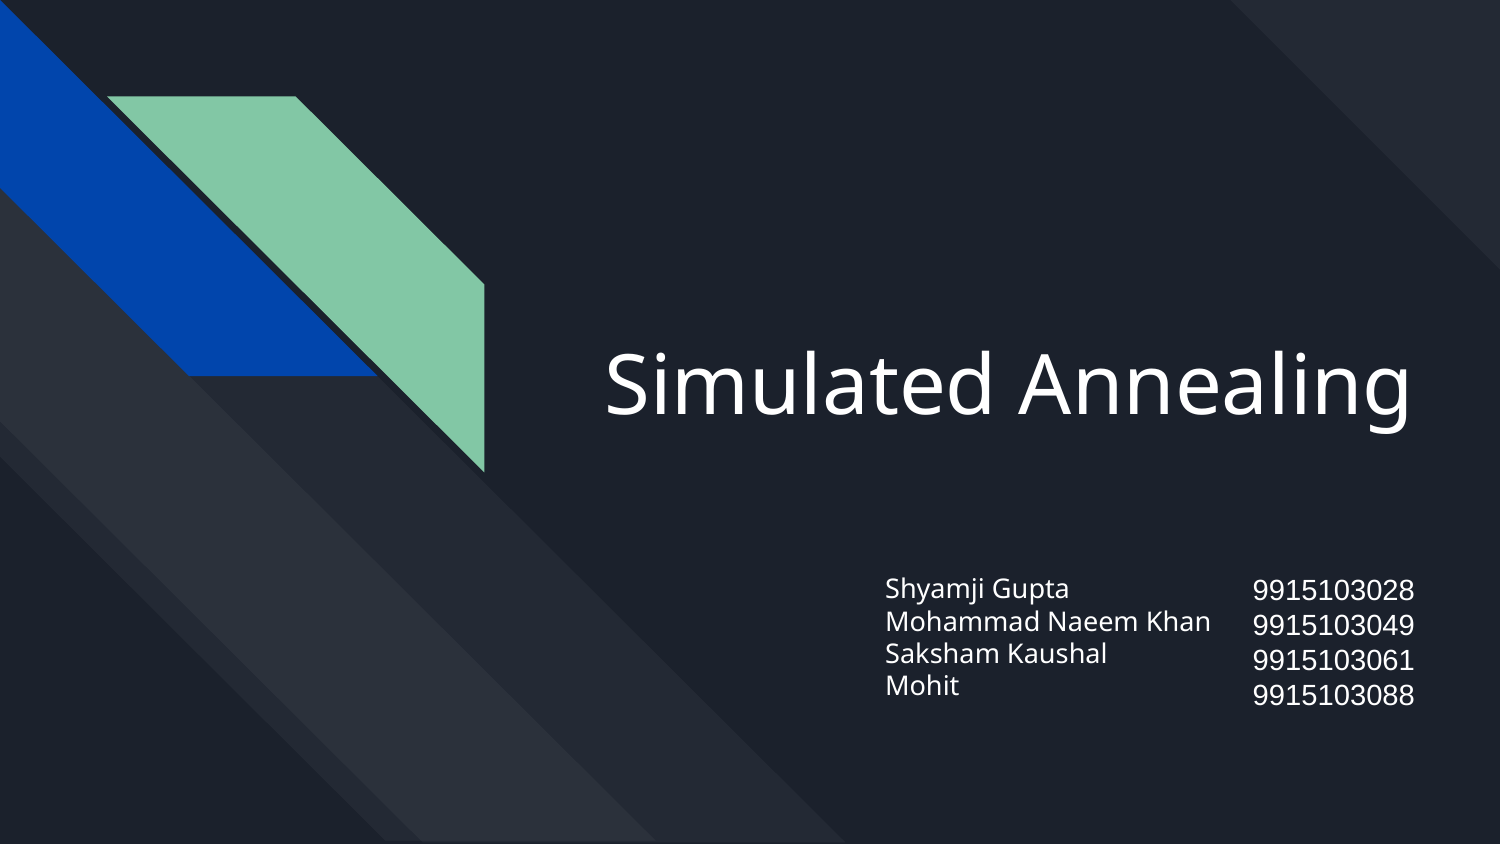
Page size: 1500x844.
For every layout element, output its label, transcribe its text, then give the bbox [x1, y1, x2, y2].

title Simulated Annealing [492, 288, 1430, 476]
text_box 9915103028 9915103049 9915103061 9915103088 [1212, 556, 1431, 723]
subtitle Shyamji Gupta Mohammad Naeem Khan Saksham Kaushal Mohit [870, 556, 1212, 714]
